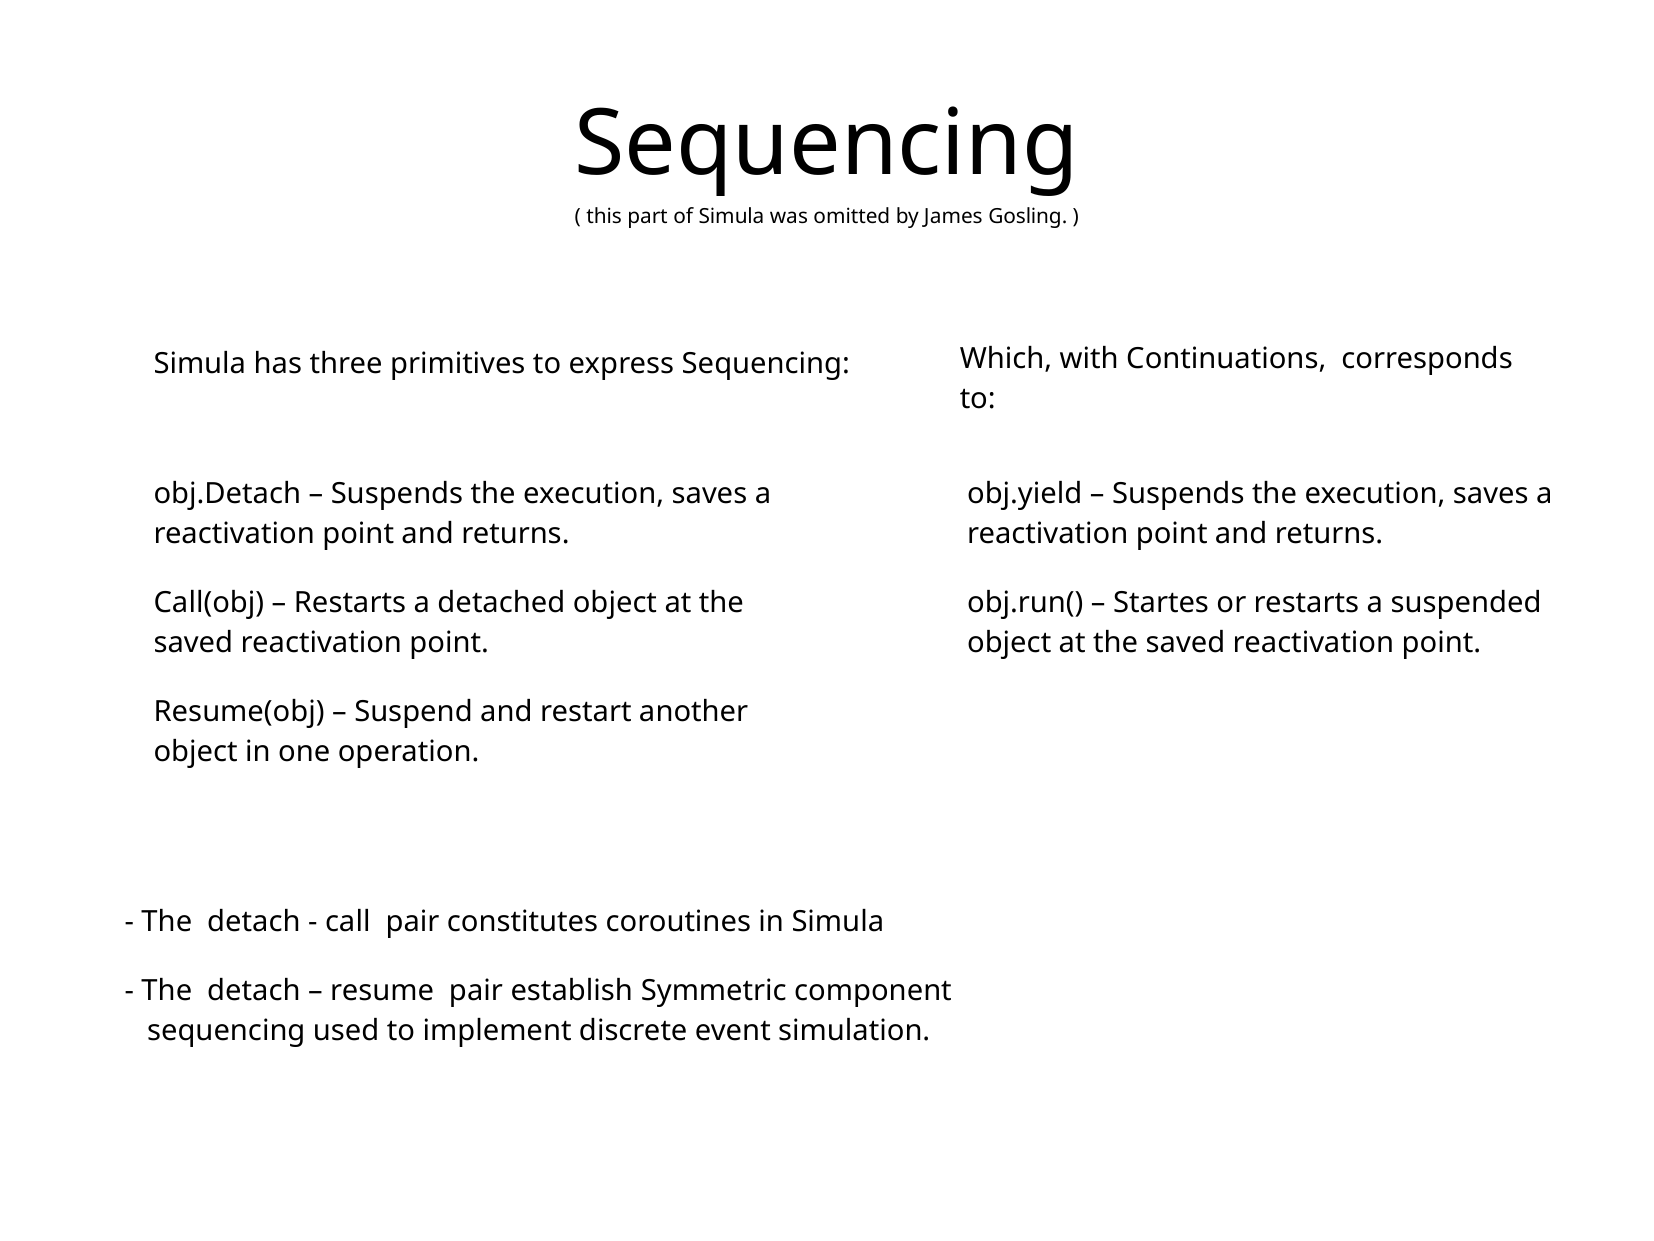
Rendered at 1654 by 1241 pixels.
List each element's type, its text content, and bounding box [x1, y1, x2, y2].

list - The detach - call pair constitutes coroutines in Simula - The detach – resume pair establish Symmetric component sequencing used to implement discrete event simulation. [124, 900, 976, 1052]
list obj.yield – Suspends the execution, saves a reactivation point and returns. obj.run() – Startes or restarts a suspended object at the saved reactivation point. [896, 472, 1606, 736]
title Sequencing ( this part of Simula was omitted by James Gosling. ) [82, 49, 1571, 257]
list obj.Detach – Suspends the execution, saves a reactivation point and returns. Call(obj) – Restarts a detached object at the saved reactivation point. Resume(obj) – Suspend and restart another object in one operation. [82, 472, 781, 776]
text_box Which, with Continuations, corresponds to: [945, 330, 1571, 426]
list Simula has three primitives to express Sequencing: [82, 342, 945, 395]
